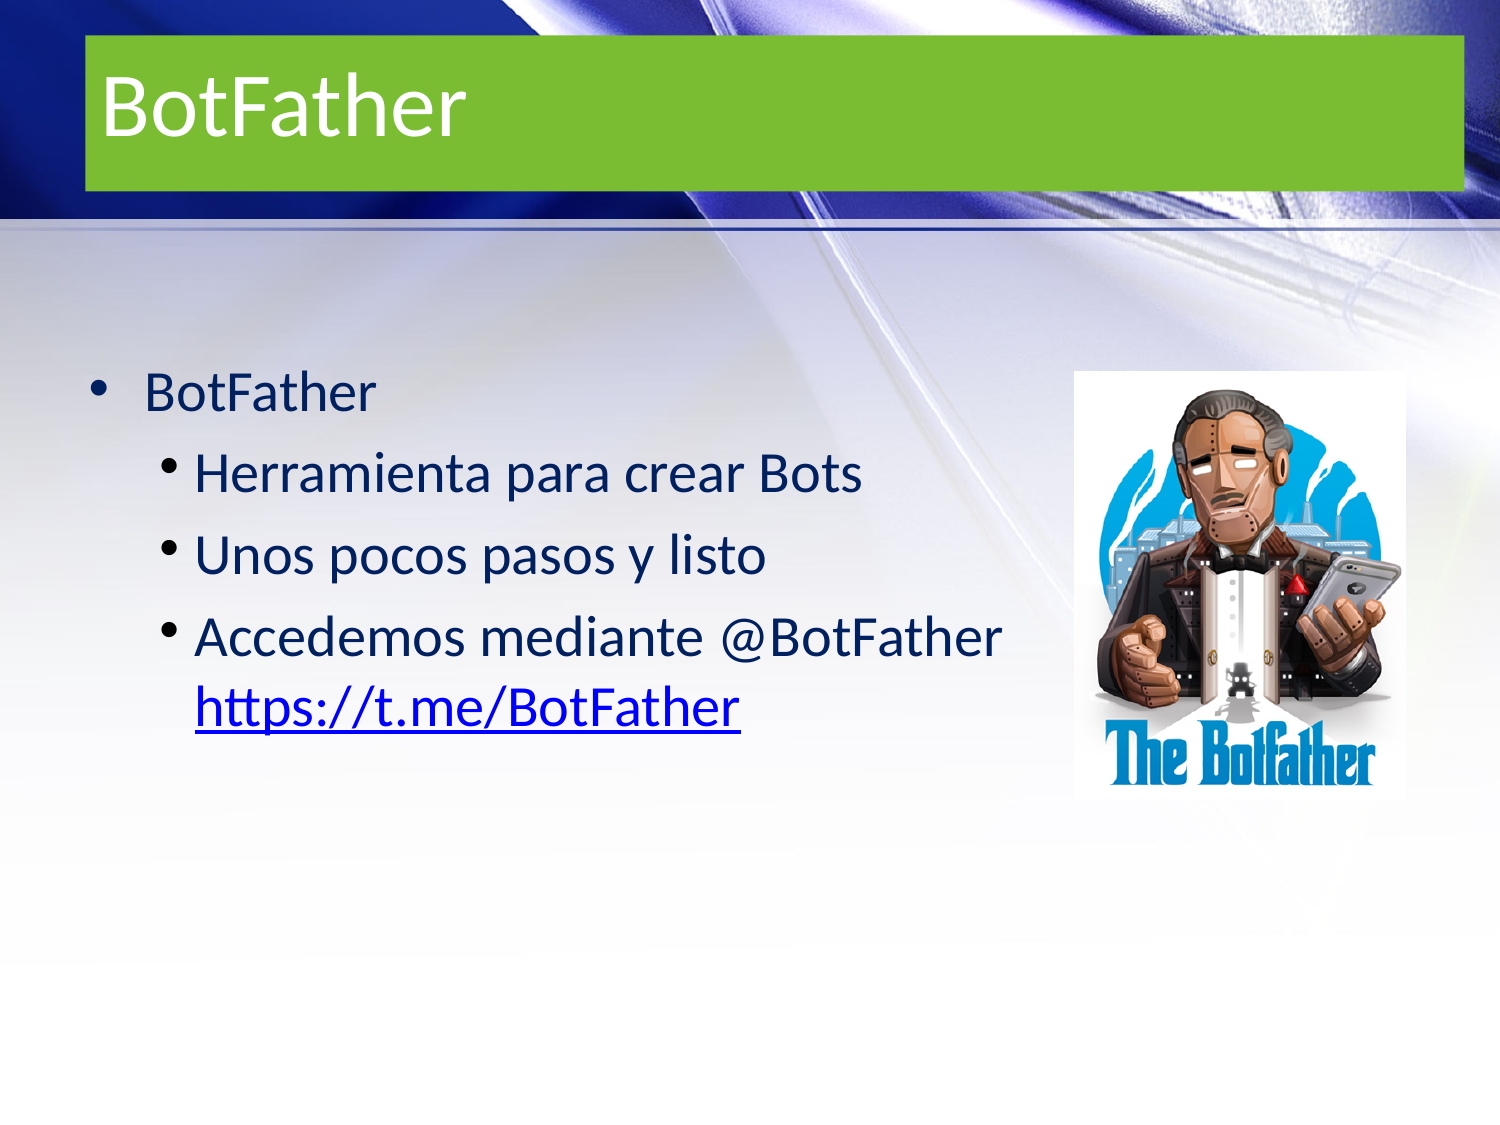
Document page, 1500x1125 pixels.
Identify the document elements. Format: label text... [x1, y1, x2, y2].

text_box BotFather Herramienta para crear Bots Unos pocos pasos y listo Accedemos mediante @BotFather https://t.me/BotFather [73, 345, 1424, 989]
text_box BotFather [85, 35, 1465, 192]
picture [0, 0, 1500, 1125]
